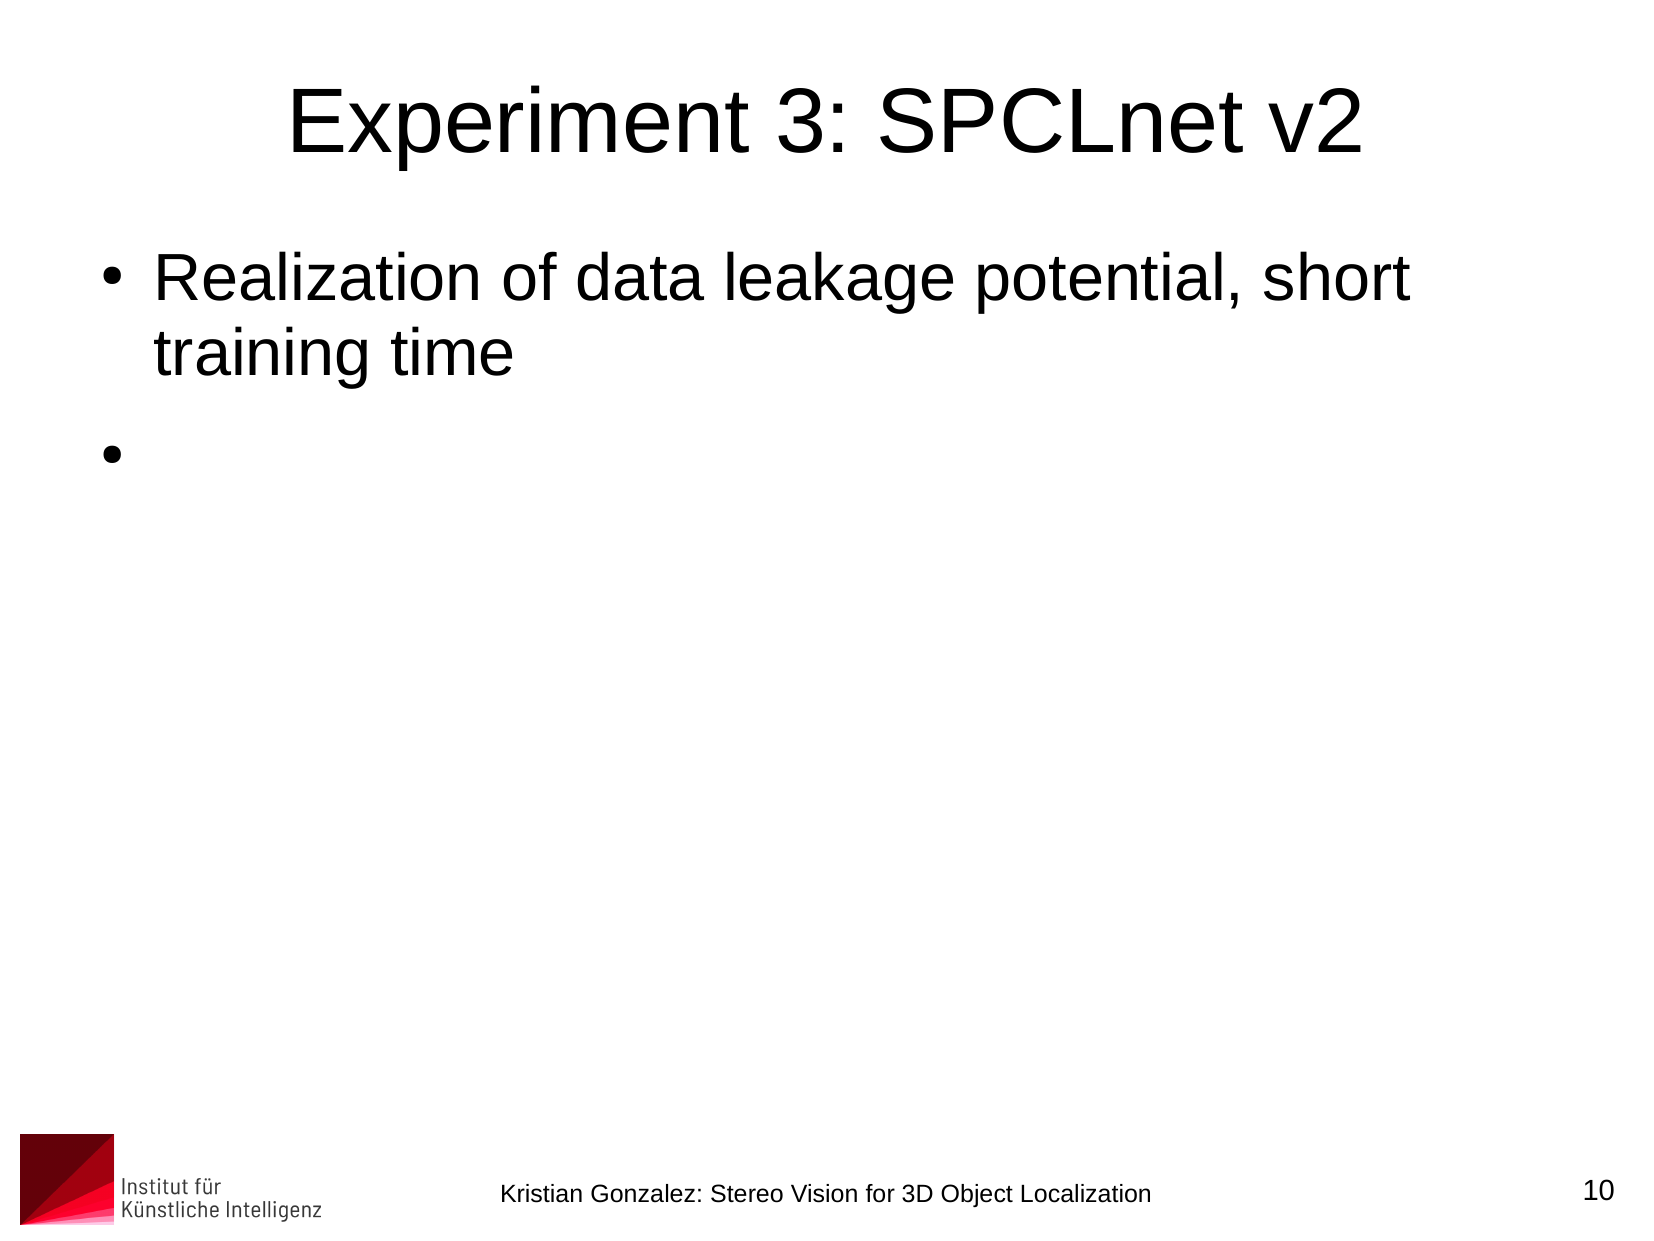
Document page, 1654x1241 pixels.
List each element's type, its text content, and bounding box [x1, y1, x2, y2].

list Realization of data leakage potential, short training time [82, 240, 1571, 1096]
picture [20, 1134, 321, 1225]
title Experiment 3: SPCLnet v2 [170, 53, 1483, 189]
